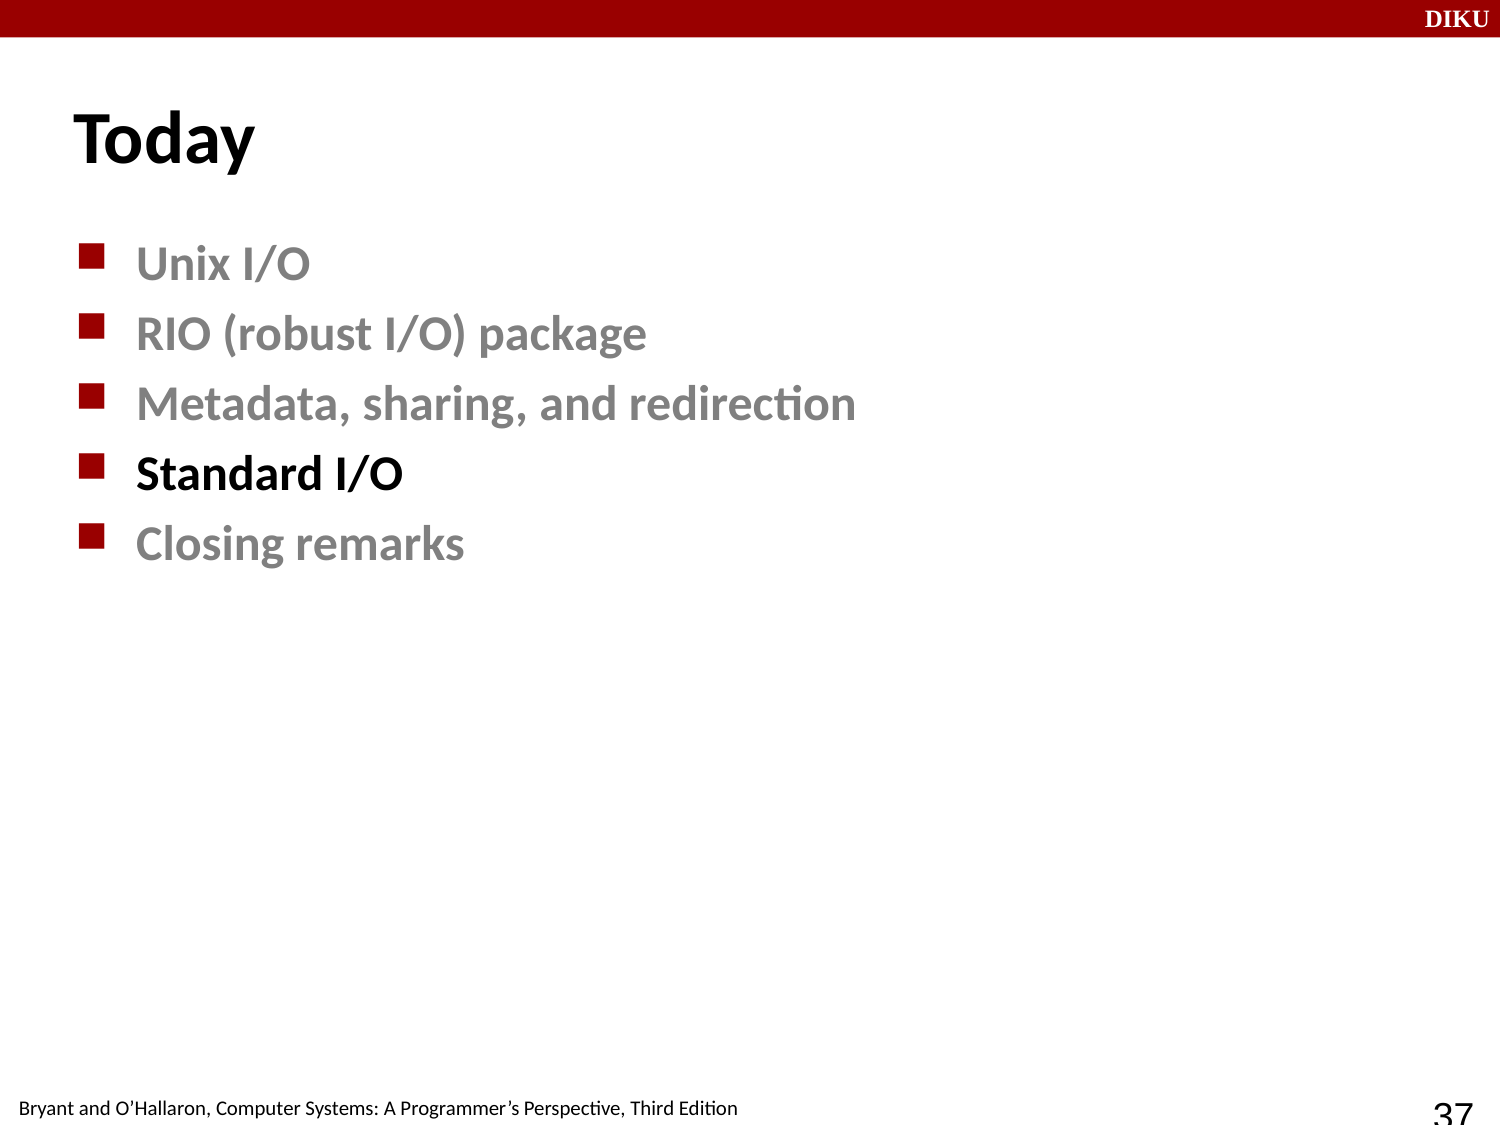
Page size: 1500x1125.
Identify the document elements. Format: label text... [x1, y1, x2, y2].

text_box Unix I/O RIO (robust I/O) package Metadata, sharing, and redirection Standard I/O Closing remarks [65, 223, 1361, 1039]
text_box Today [58, 71, 1304, 197]
